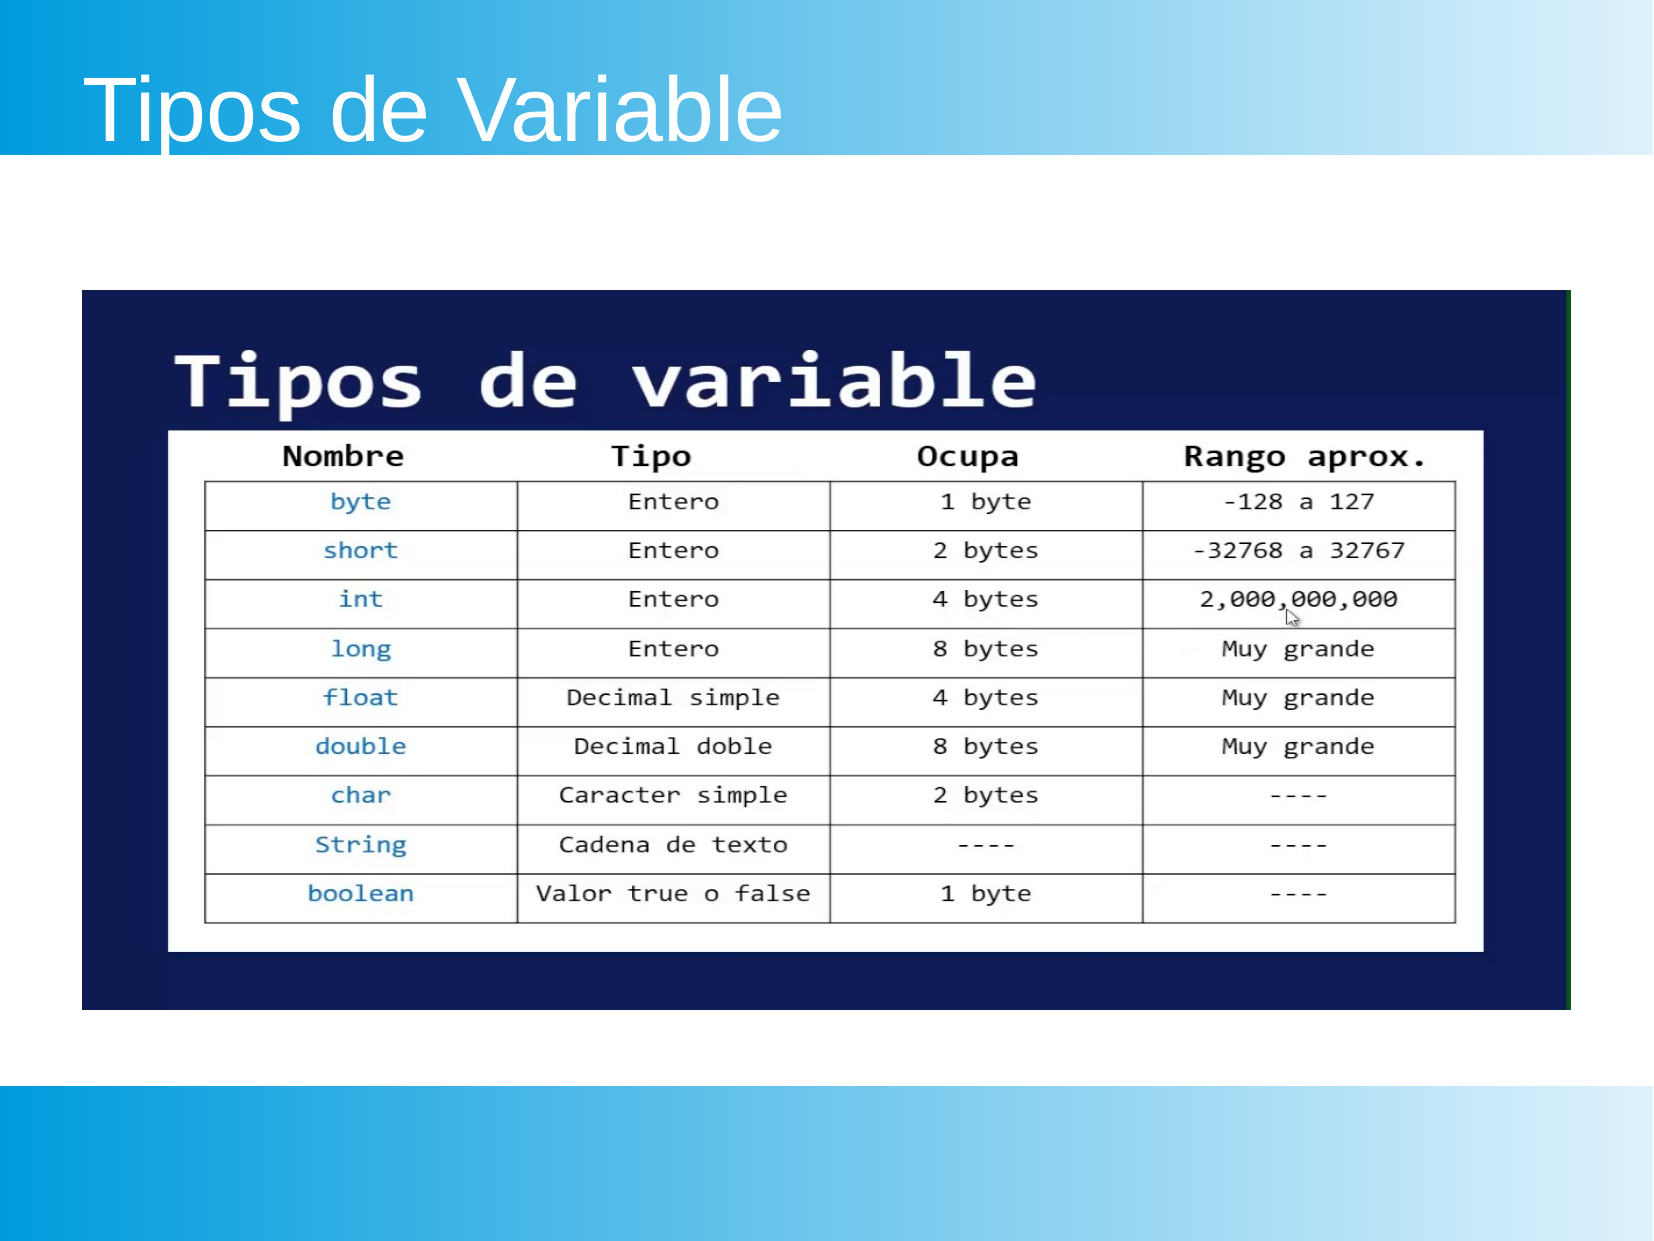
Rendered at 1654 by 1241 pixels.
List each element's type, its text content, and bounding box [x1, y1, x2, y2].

title Tipos de Variable [82, 49, 1571, 155]
picture [82, 290, 1571, 1010]
